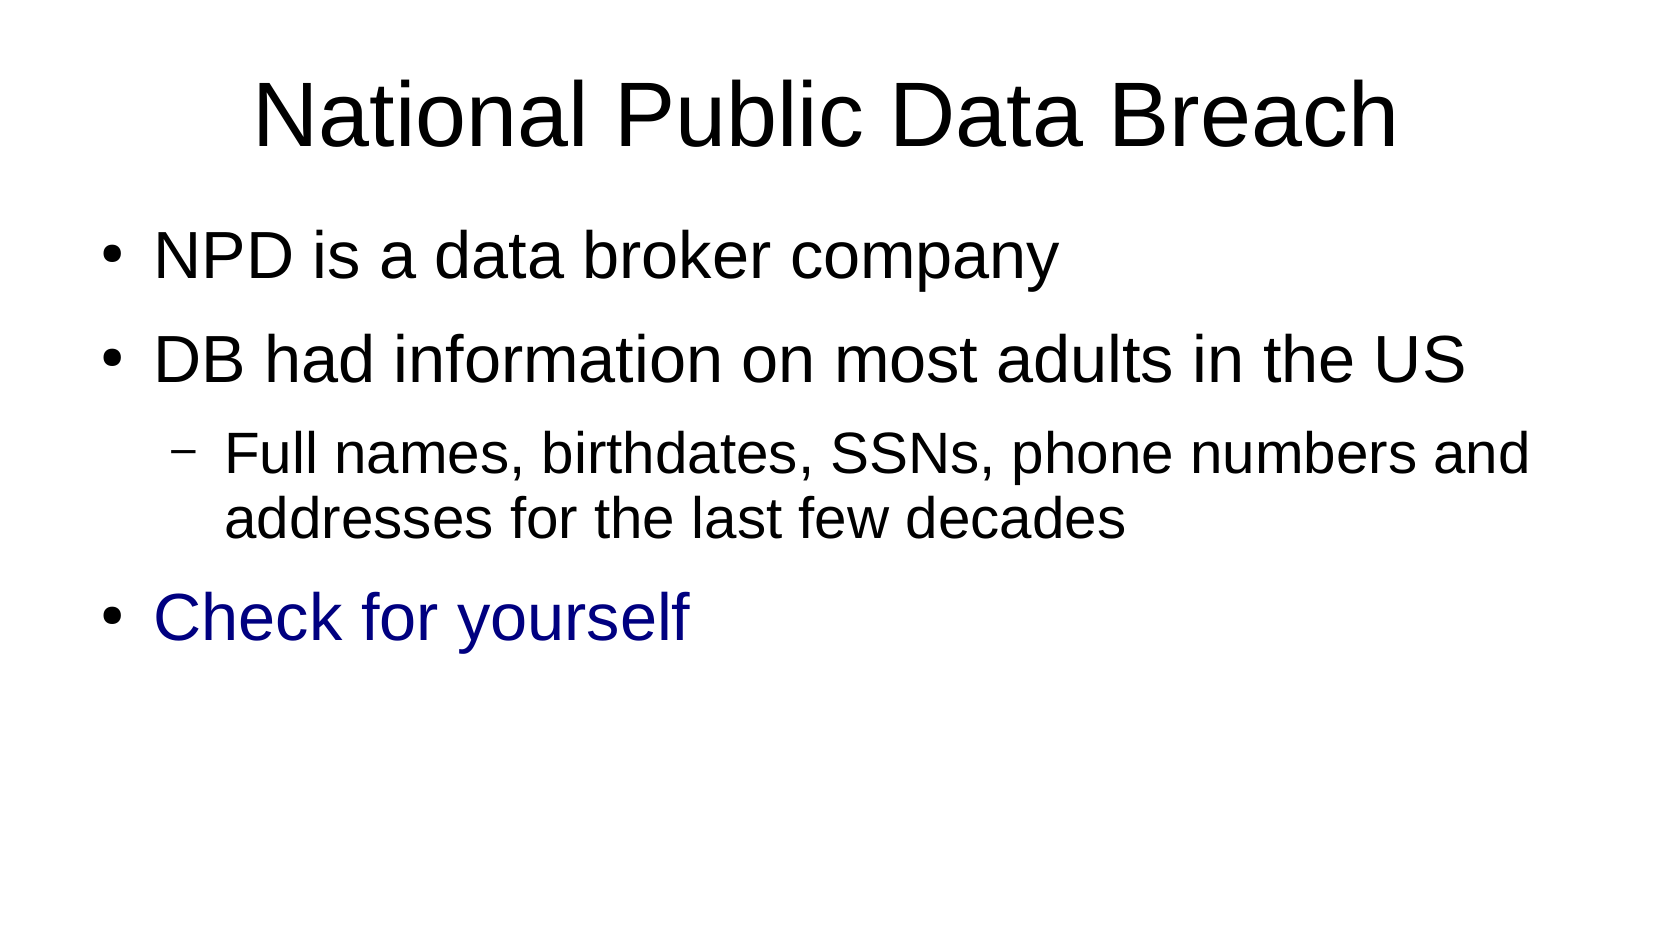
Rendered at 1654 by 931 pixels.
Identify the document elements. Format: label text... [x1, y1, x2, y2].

title National Public Data Breach [82, 37, 1571, 193]
list NPD is a data broker company DB had information on most adults in the US Full names, birthdates, SSNs, phone numbers and addresses for the last few decades Check for yourself [82, 217, 1571, 758]
